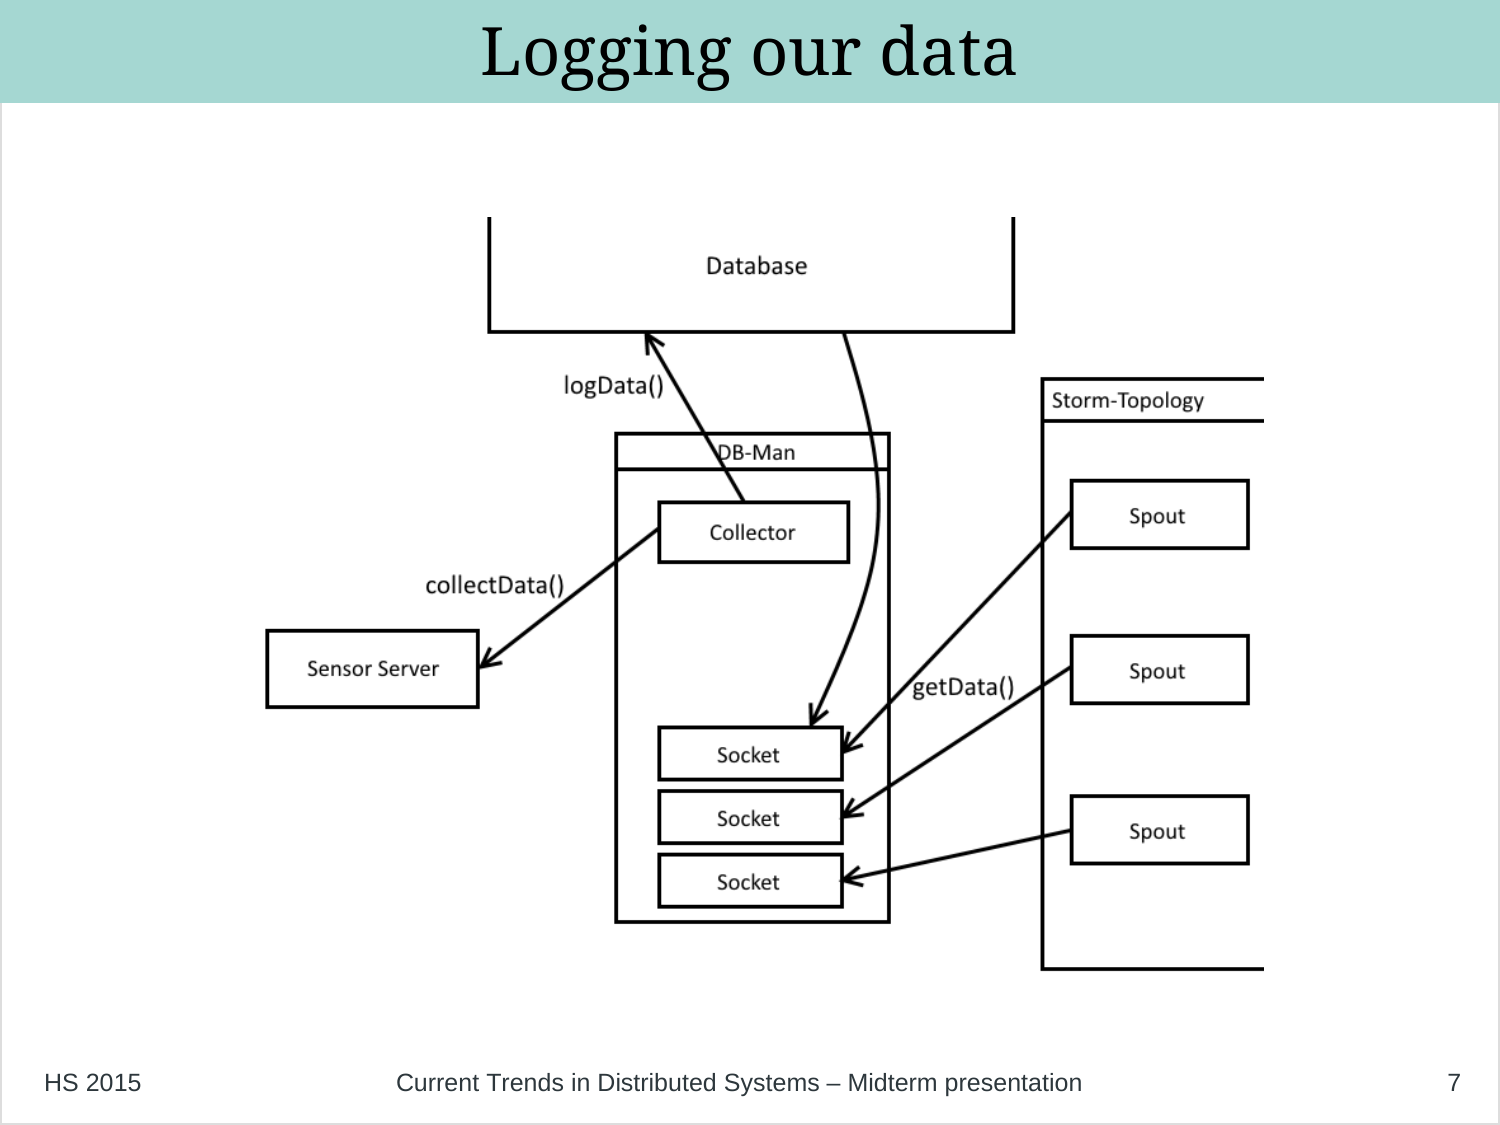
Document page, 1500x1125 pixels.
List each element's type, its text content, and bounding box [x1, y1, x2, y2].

text_box <Nummer> [1376, 1058, 1477, 1097]
picture [249, 217, 1264, 980]
text_box Current Trends in Distributed Systems – Midterm presentation [300, 1058, 1201, 1107]
text_box HS 2015 [29, 1058, 195, 1097]
title Logging our data [0, 0, 1500, 100]
